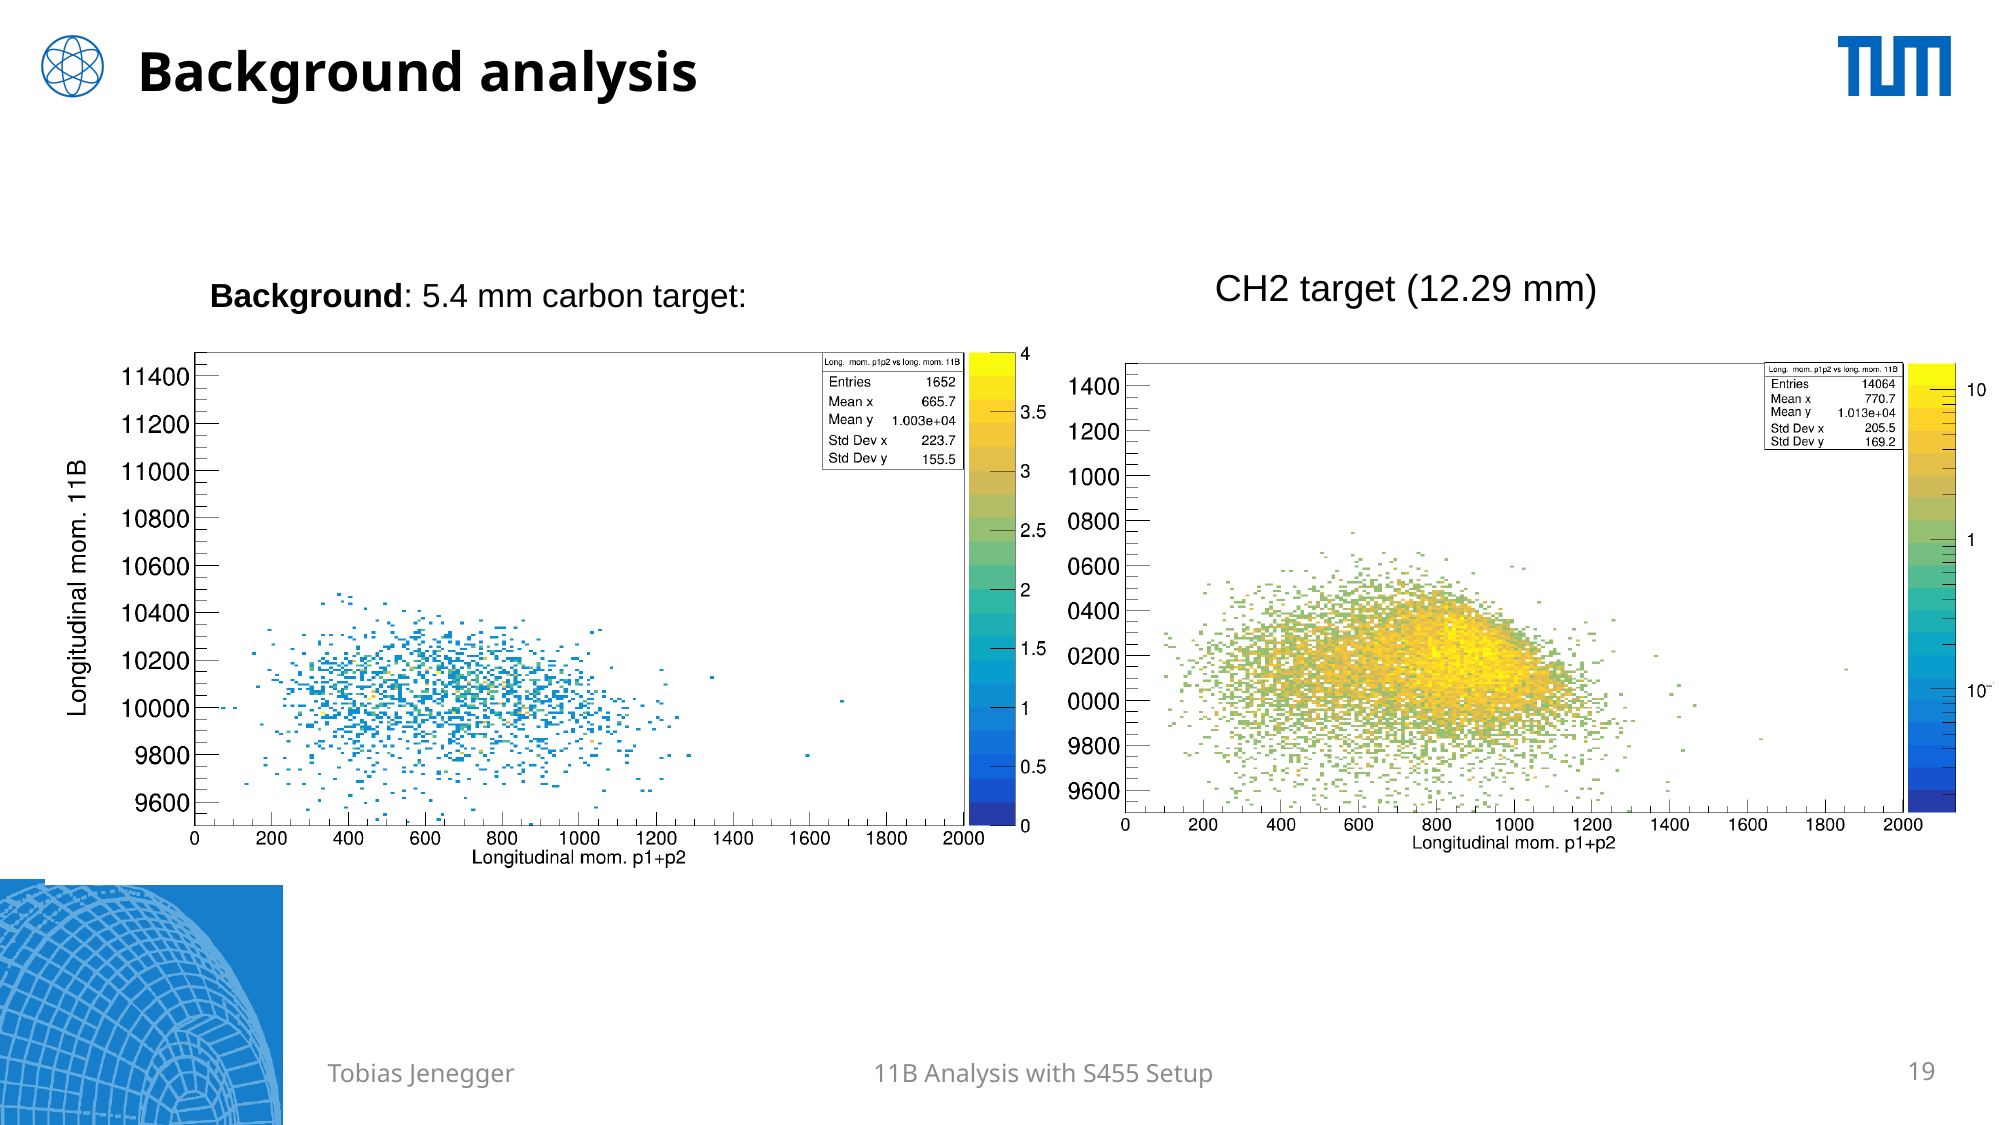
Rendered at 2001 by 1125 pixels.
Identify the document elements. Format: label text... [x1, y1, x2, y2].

picture [1838, 36, 1951, 96]
text_box Tobias Jenegger [312, 1042, 588, 1103]
title Background analysis [137, 32, 1809, 109]
text_box Background: 5.4 mm carbon target: [195, 270, 781, 359]
text_box 11B Analysis with S455 Setup [662, 1042, 1426, 1103]
text_box <number> [1500, 1042, 1951, 1103]
picture [0, 332, 1994, 1125]
text_box CH2 target (12.29 mm) [1200, 260, 1696, 317]
picture [36, 30, 108, 101]
